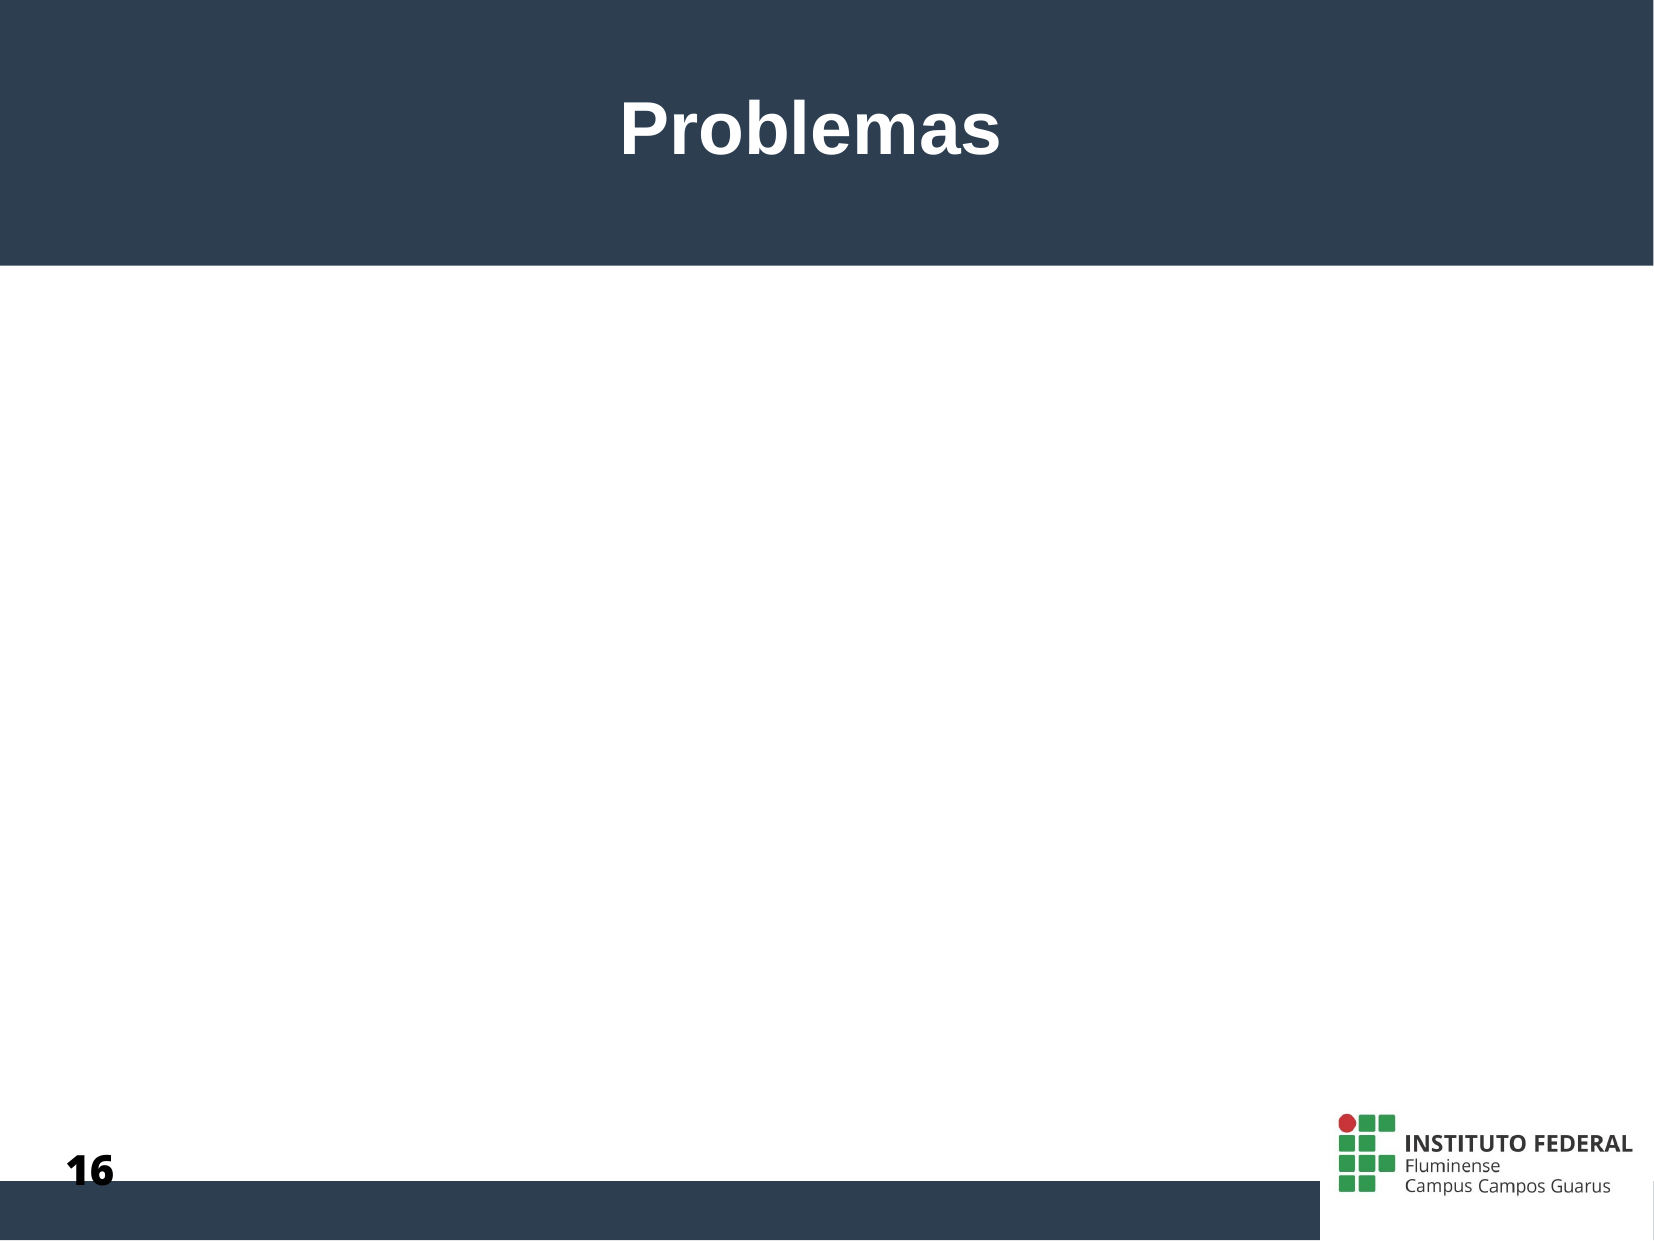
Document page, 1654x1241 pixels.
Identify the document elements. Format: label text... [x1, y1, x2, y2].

picture [1320, 1074, 1654, 1241]
title Problemas [59, 49, 1595, 207]
